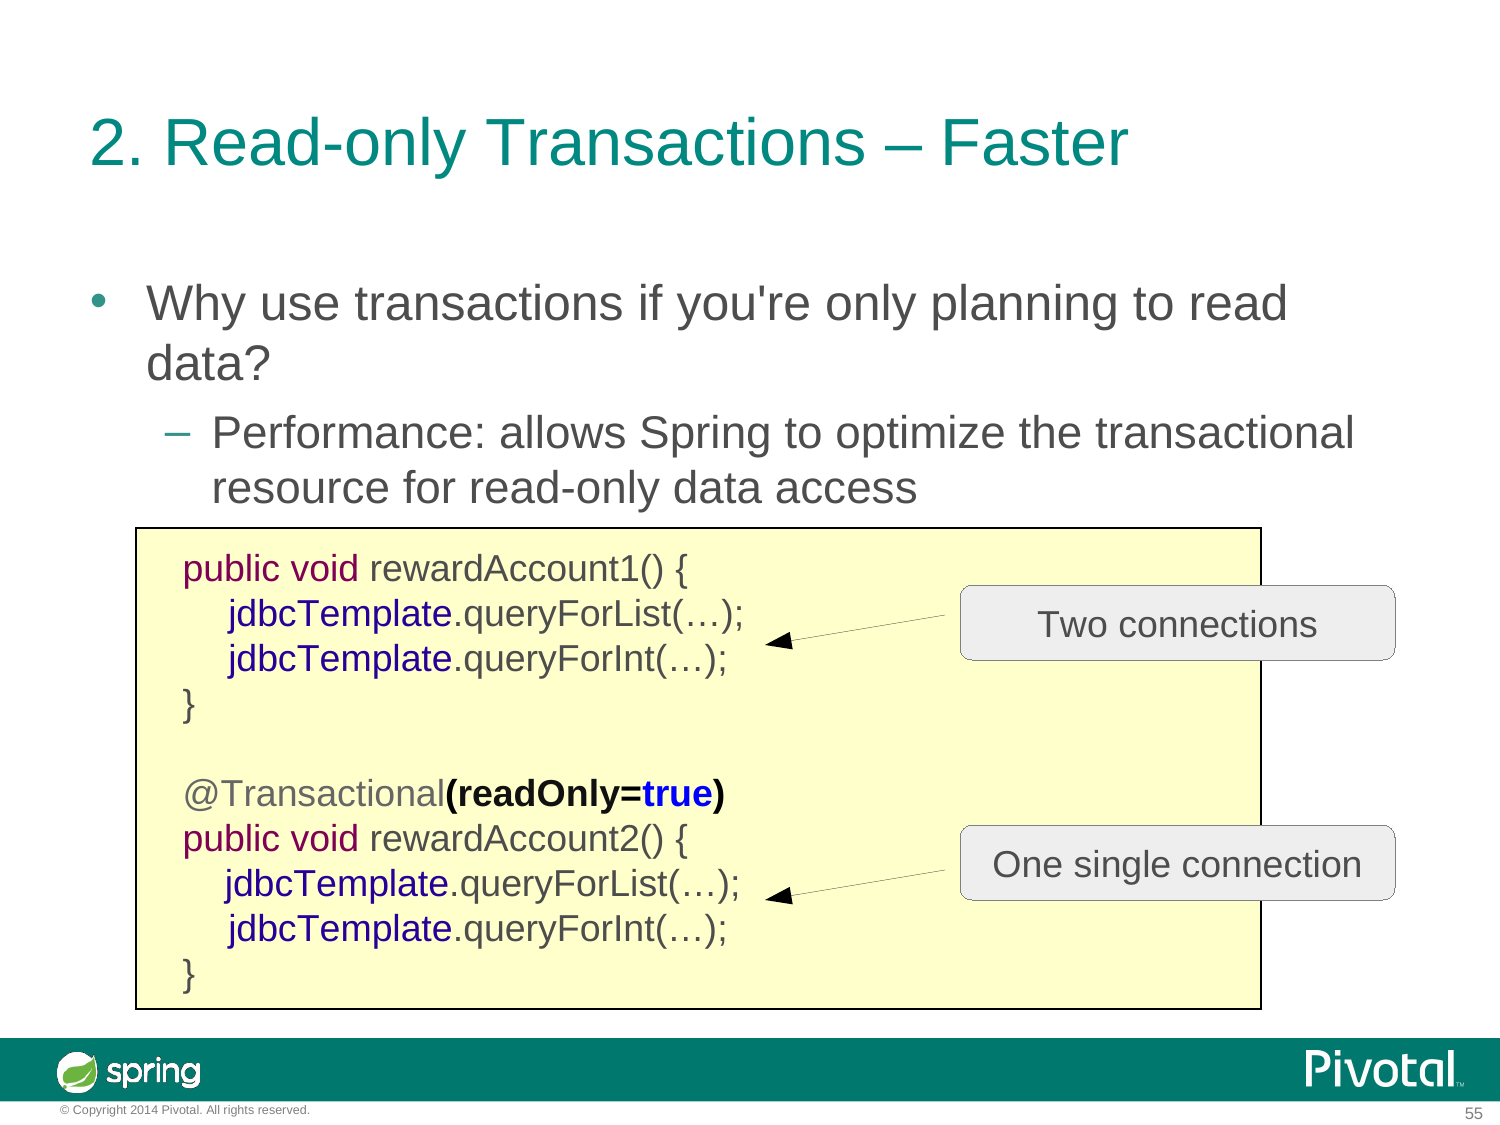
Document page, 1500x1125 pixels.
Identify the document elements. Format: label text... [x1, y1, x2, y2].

text_box One single connection [960, 825, 1396, 901]
picture [1306, 1050, 1464, 1087]
title 2. Read-only Transactions – Faster [75, 45, 1426, 233]
text_box public void rewardAccount1() { jdbcTemplate.queryForList(…); jdbcTemplate.queryForInt(…); } @Transactional(readOnly=true) public void rewardAccount2() { jdbcTemplate.queryForList(…); jdbcTemplate.queryForInt(…); } [136, 528, 1262, 1010]
picture [32, 1041, 210, 1103]
text_box Two connections [960, 585, 1396, 661]
list Why use transactions if you're only planning to read data? Performance: allows Spring to optimize the transactional resource for read-only data access [75, 262, 1426, 1005]
